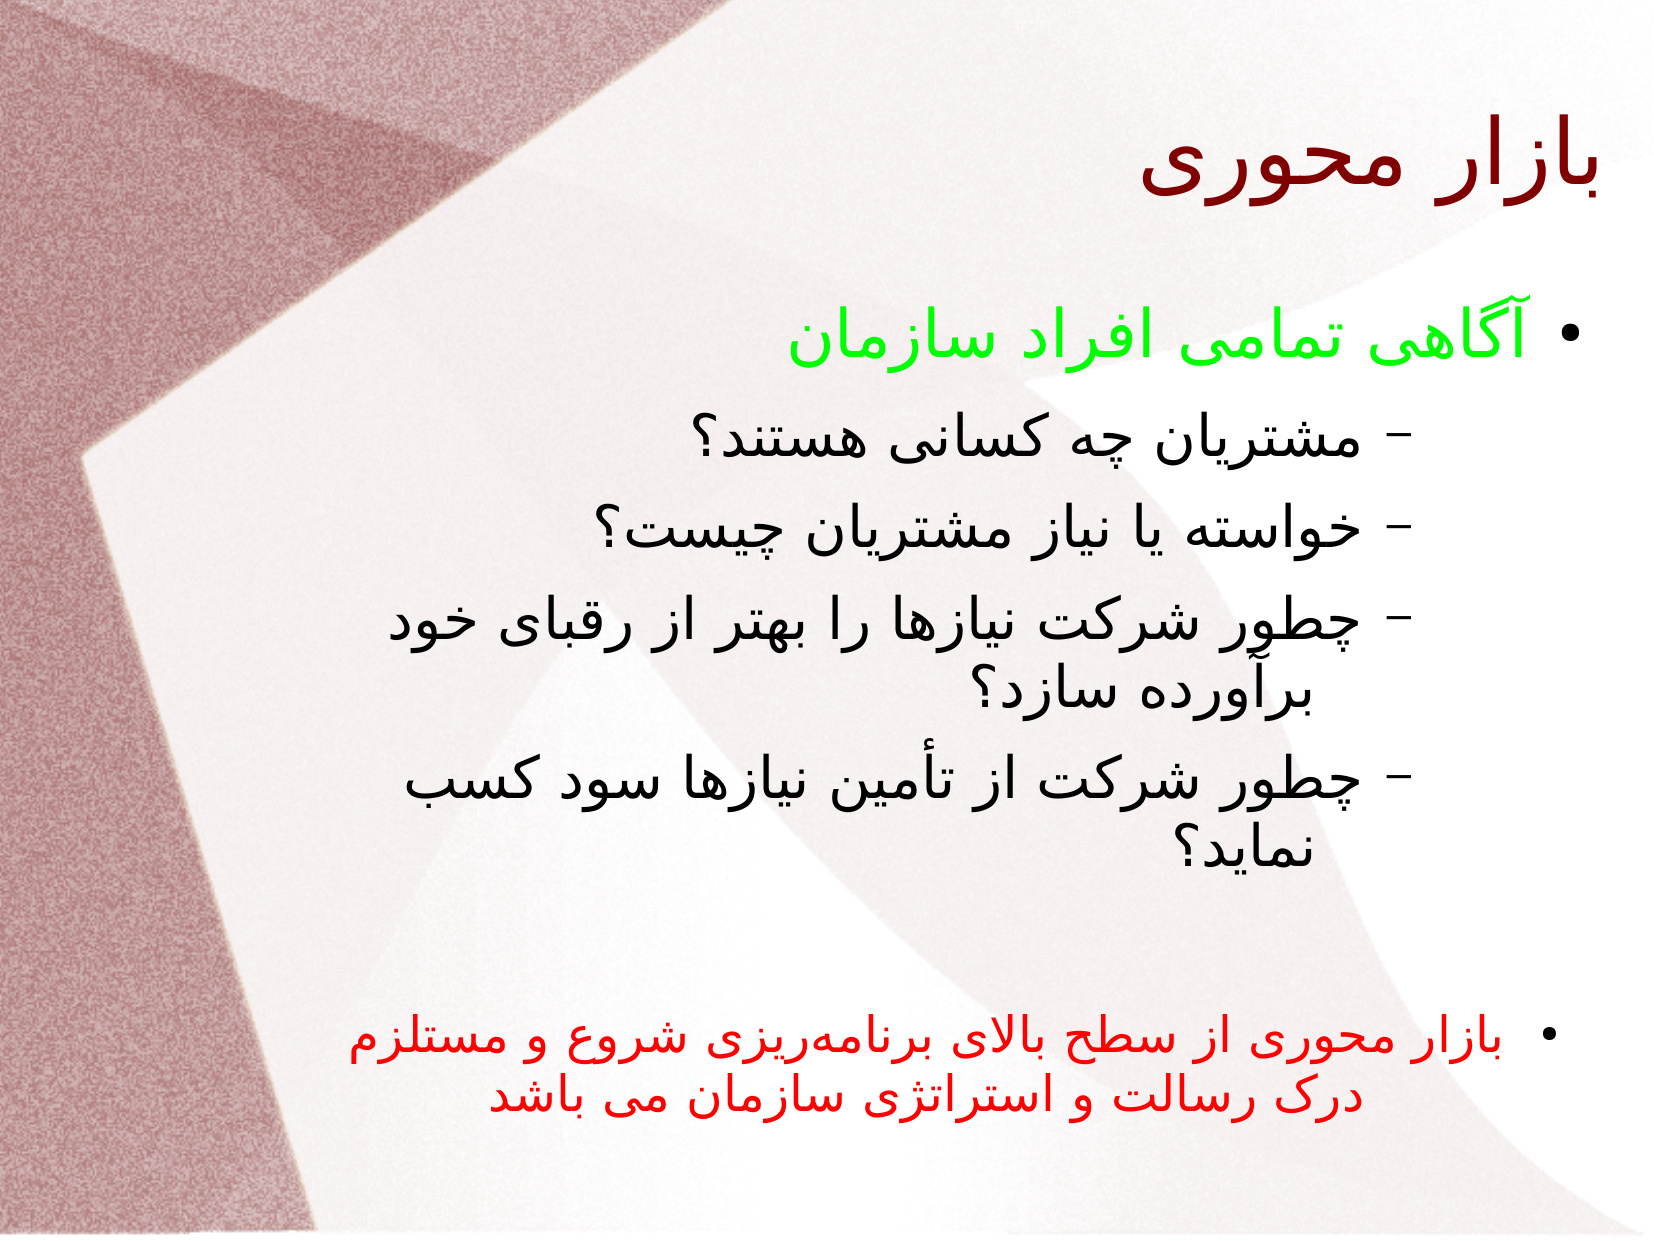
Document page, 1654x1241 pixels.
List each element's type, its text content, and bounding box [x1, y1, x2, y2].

picture [0, 0, 1654, 1241]
list آگاهی تمامی افراد سازمان مشتریان چه کسانی هستند؟ خواسته یا نیاز مشتریان چیست؟ چطور شرکت نیازها را بهتر از رقبای خود برآورده سازد؟ چطور شرکت از تأمین نیازها سود کسب نماید؟ بازار محوری از سطح بالای برنامه‌ریزی شروع و مستلزم درک رسالت و استراتژی سازمان می باشد [324, 295, 1600, 1132]
title بازار محوری [596, 49, 1606, 257]
